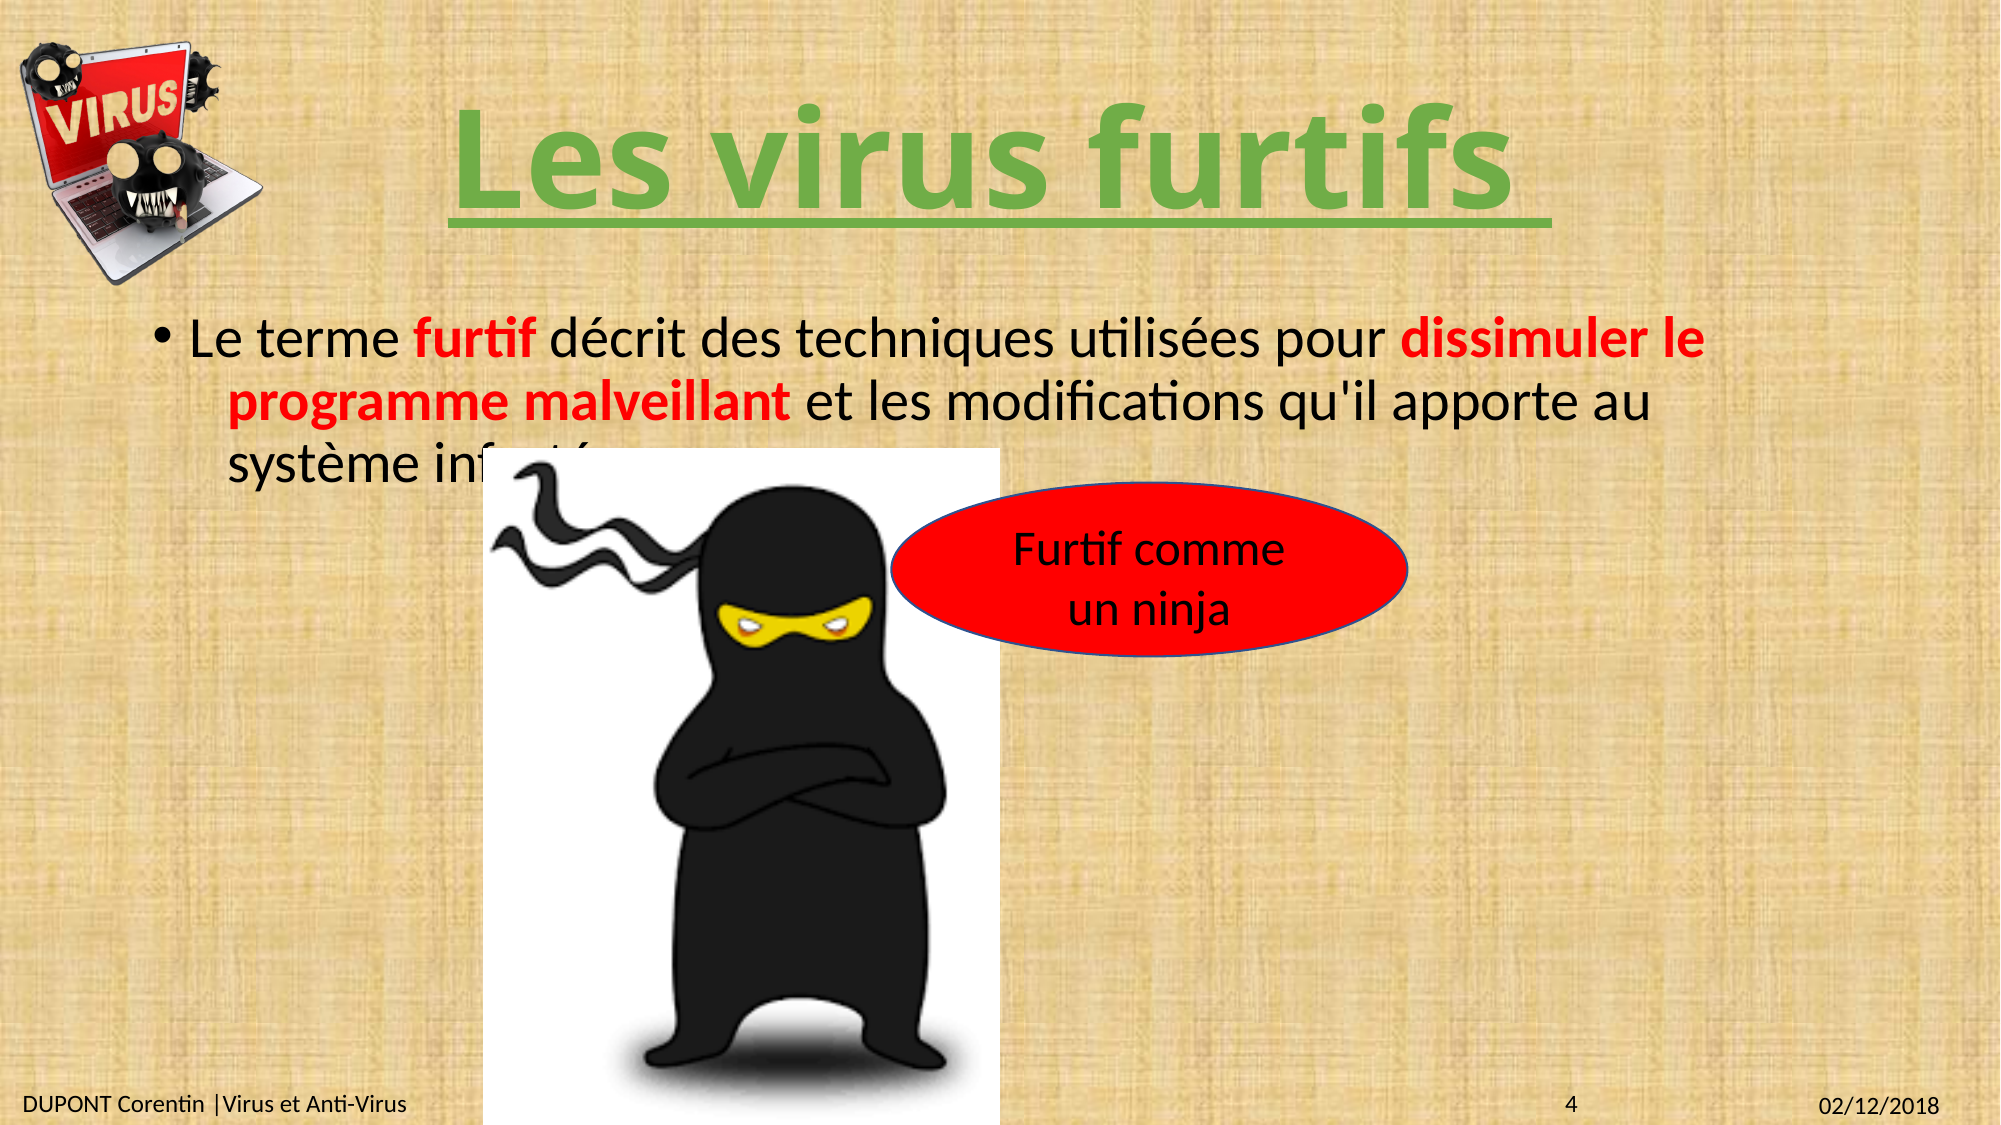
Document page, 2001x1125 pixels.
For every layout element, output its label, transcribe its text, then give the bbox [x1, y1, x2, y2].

text_box Furtif comme un ninja [891, 482, 1408, 657]
title Les virus furtifs [431, 82, 1863, 299]
text_box 02/12/2018 [1803, 1074, 2000, 1125]
picture [0, 17, 431, 449]
text_box DUPONT Corentin |Virus et Anti-Virus [0, 1072, 553, 1125]
picture [483, 448, 1000, 1125]
list Le terme furtif décrit des techniques utilisées pour dissimuler le programme malveillant et les modifications qu'il apporte au système infecté [137, 299, 1863, 1014]
text_box [1550, 1072, 2000, 1125]
